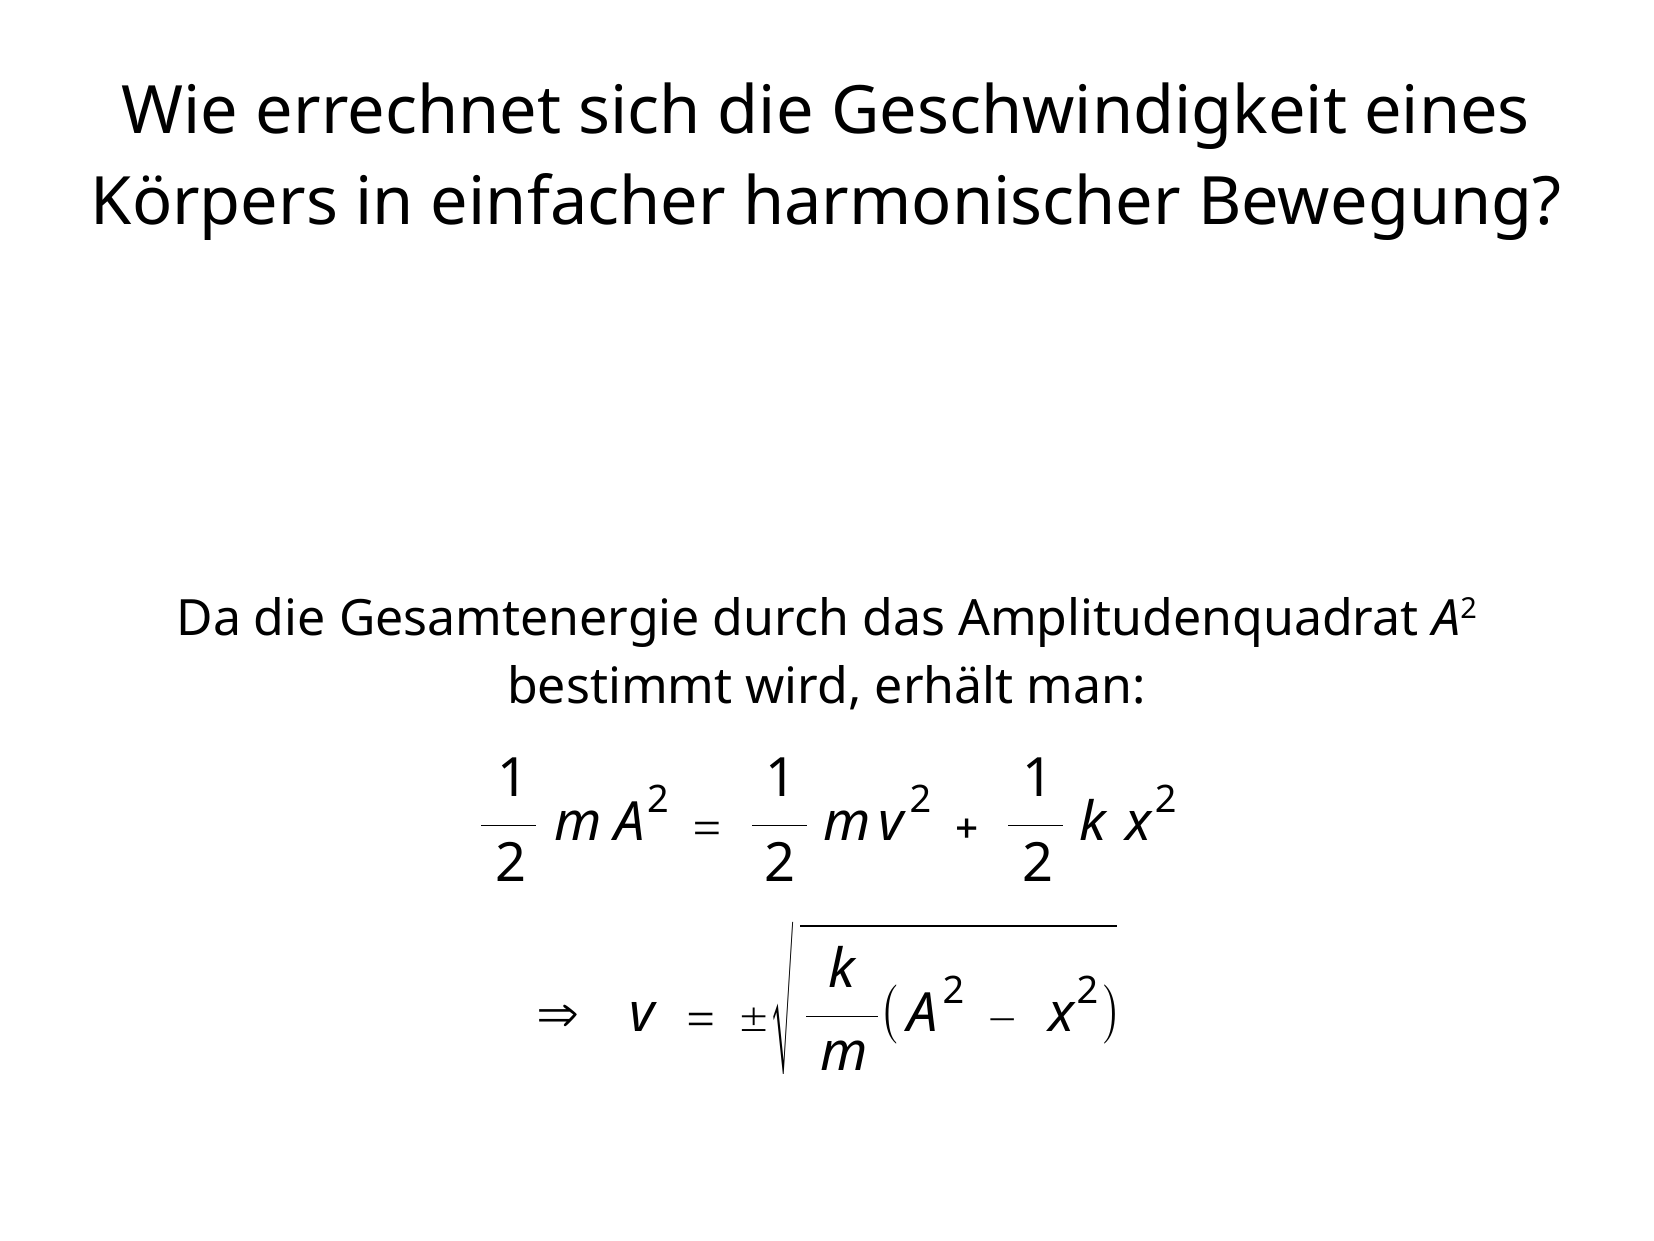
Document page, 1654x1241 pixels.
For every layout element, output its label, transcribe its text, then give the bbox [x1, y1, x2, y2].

title Wie errechnet sich die Geschwindigkeit eines Körpers in einfacher harmonischer Bewegung? [82, 49, 1571, 257]
chart [473, 745, 1180, 1086]
subtitle Da die Gesamtenergie durch das Amplitudenquadrat A2 bestimmt wird, erhält man: [82, 290, 1571, 1010]
